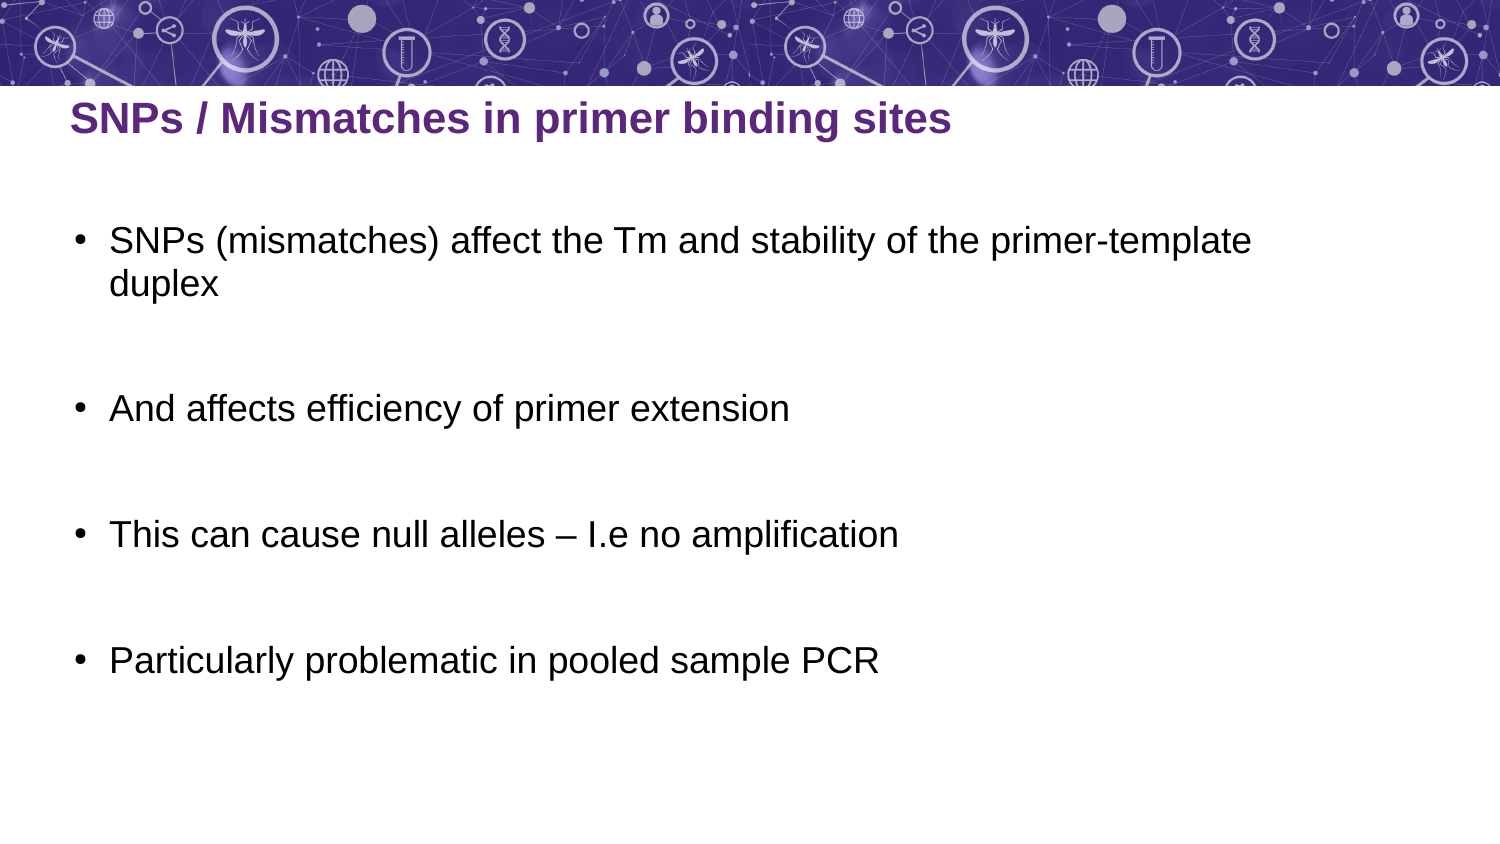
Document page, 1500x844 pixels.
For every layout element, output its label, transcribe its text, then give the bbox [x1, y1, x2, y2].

picture [0, 0, 1500, 86]
title SNPs / Mismatches in primer binding sites [54, 75, 1118, 151]
text_box SNPs (mismatches) affect the Tm and stability of the primer-template duplex And affects efficiency of primer extension This can cause null alleles – I.e no amplification Particularly problematic in pooled sample PCR [59, 212, 1312, 732]
